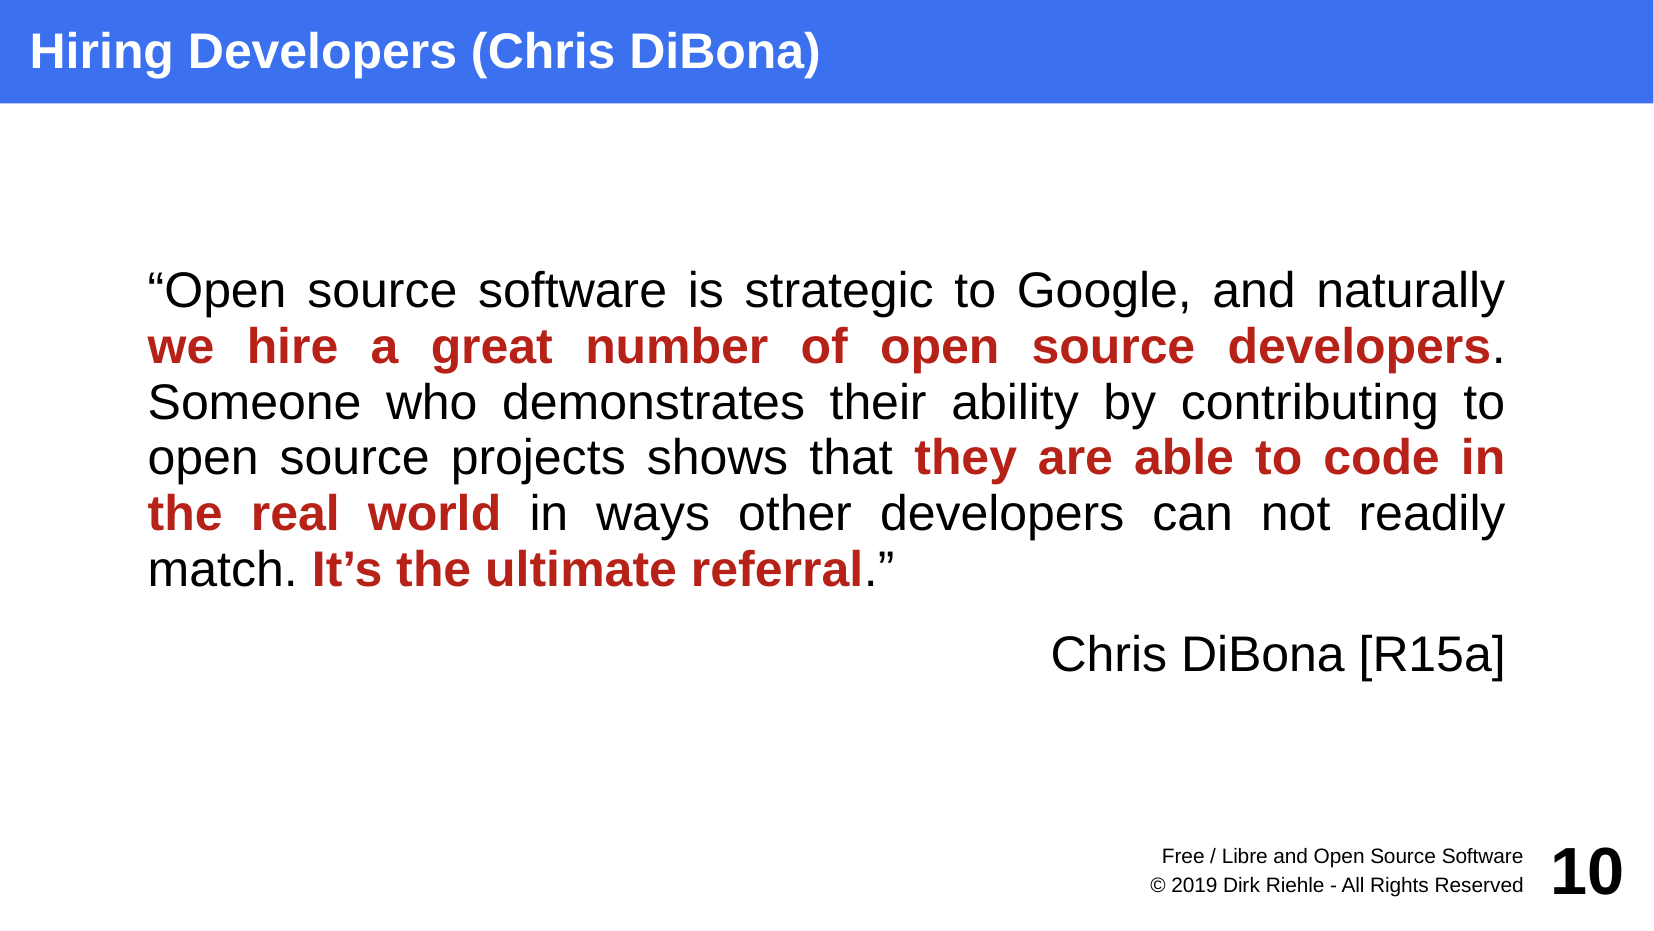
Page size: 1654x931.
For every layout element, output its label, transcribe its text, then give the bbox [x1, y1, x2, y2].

title Hiring Developers (Chris DiBona) [0, 0, 1654, 104]
subtitle “Open source software is strategic to Google, and naturally we hire a great number of open source developers. Someone who demonstrates their ability by contributing to open source projects shows that they are able to code in the real world in ways other developers can not readily match. It’s the ultimate referral.” Chris DiBona [R15a] [29, 132, 1625, 813]
